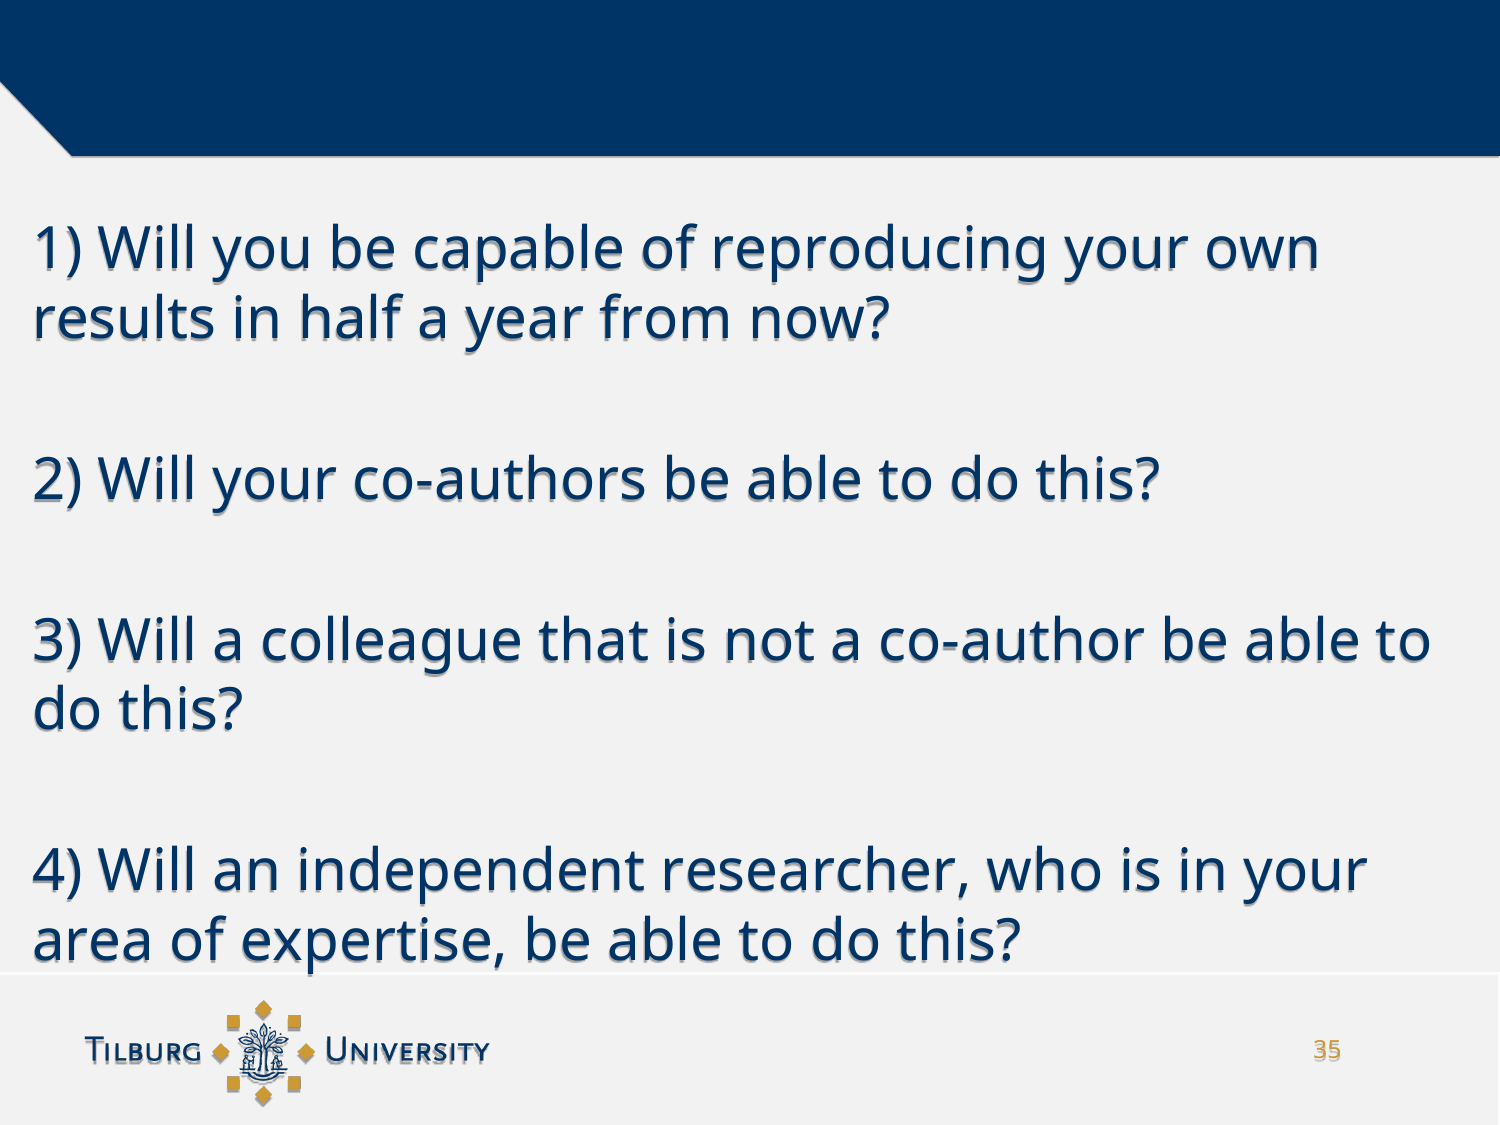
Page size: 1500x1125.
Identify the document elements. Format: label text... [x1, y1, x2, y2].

text_box [1298, 1026, 1426, 1087]
text_box 1) Will you be capable of reproducing your own results in half a year from now? 2) Will your co-authors be able to do this? 3) Will a colleague that is not a co-author be able to do this? 4) Will an independent researcher, who is in your area of expertise, be able to do this? [14, 202, 1450, 971]
